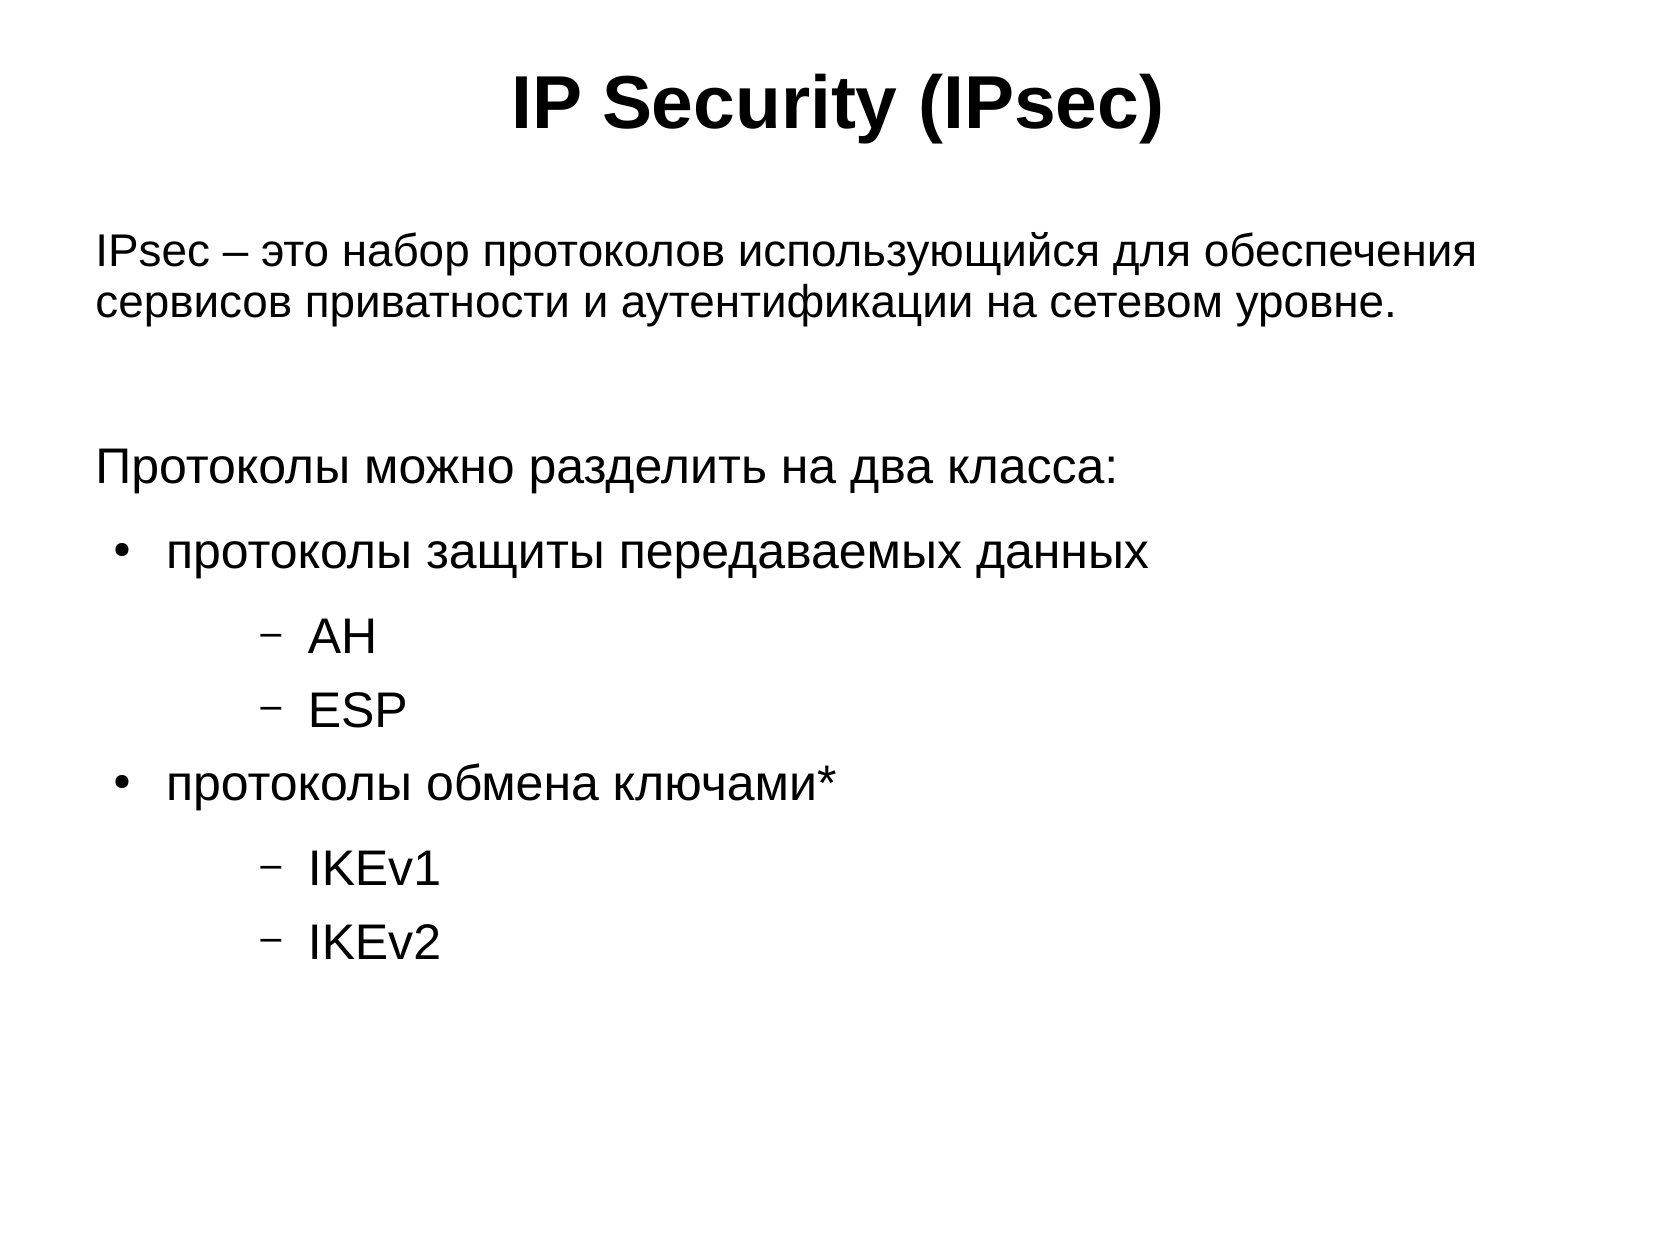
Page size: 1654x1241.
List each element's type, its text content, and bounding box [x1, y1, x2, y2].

text_box IP Security (IPsec) [64, 37, 1613, 151]
list IPsec – это набор протоколов использующийся для обеспечения сервисов приватности и аутентификации на сетевом уровне. Протоколы можно разделить на два класса: протоколы защиты передаваемых данных AH ESP протоколы обмена ключами* IKEv1 IKEv2 [95, 225, 1538, 1210]
